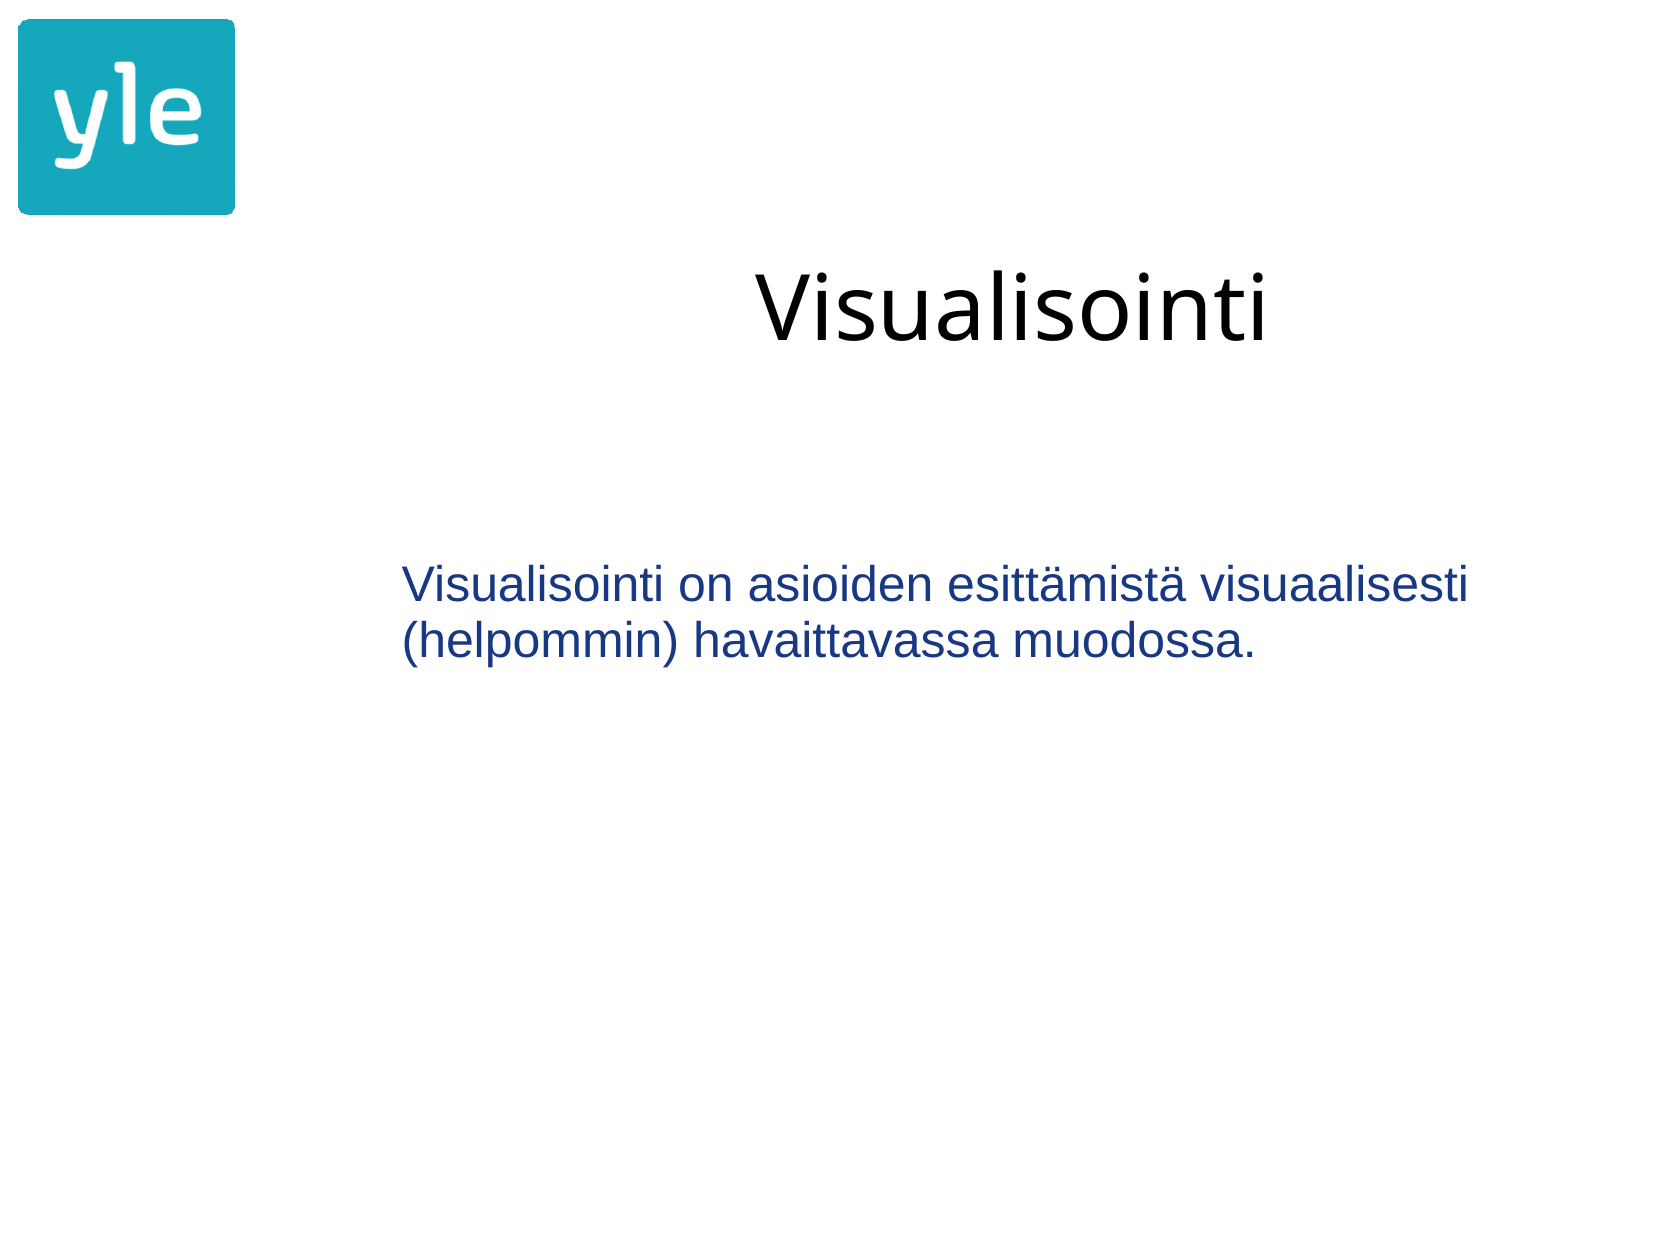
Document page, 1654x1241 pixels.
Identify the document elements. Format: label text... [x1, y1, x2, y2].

list Visualisointi on asioiden esittämistä visuaalisesti (helpommin) havaittavassa muodossa. [330, 385, 1627, 1117]
title Visualisointi [351, 254, 1654, 357]
picture [18, 19, 235, 215]
